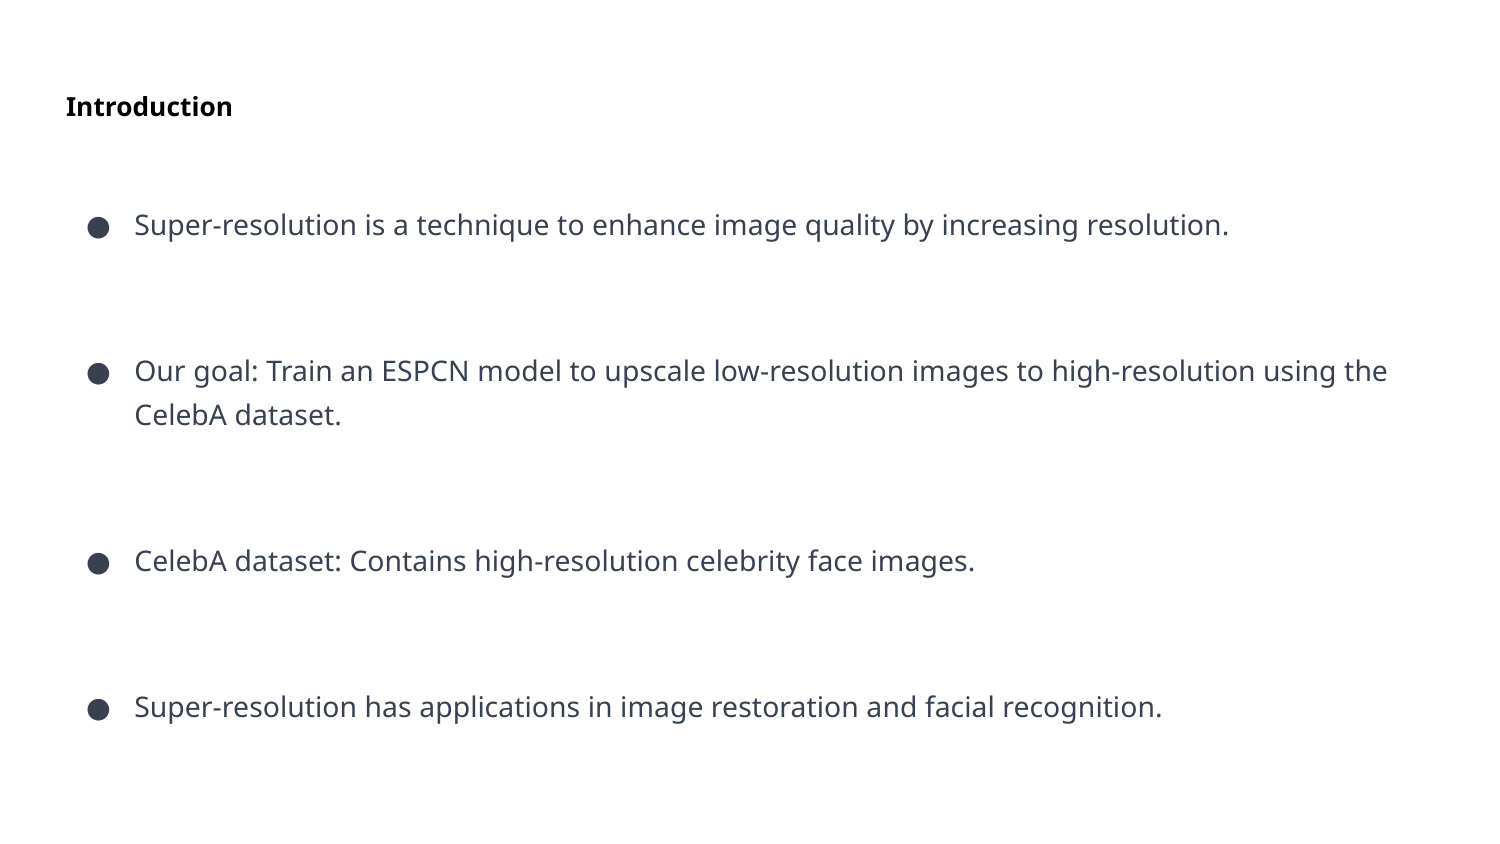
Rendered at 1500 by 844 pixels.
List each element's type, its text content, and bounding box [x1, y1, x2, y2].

list Super-resolution is a technique to enhance image quality by increasing resolution. Our goal: Train an ESPCN model to upscale low-resolution images to high-resolution using the CelebA dataset. CelebA dataset: Contains high-resolution celebrity face images. Super-resolution has applications in image restoration and facial recognition. [51, 184, 1449, 745]
title Introduction [51, 72, 1449, 176]
